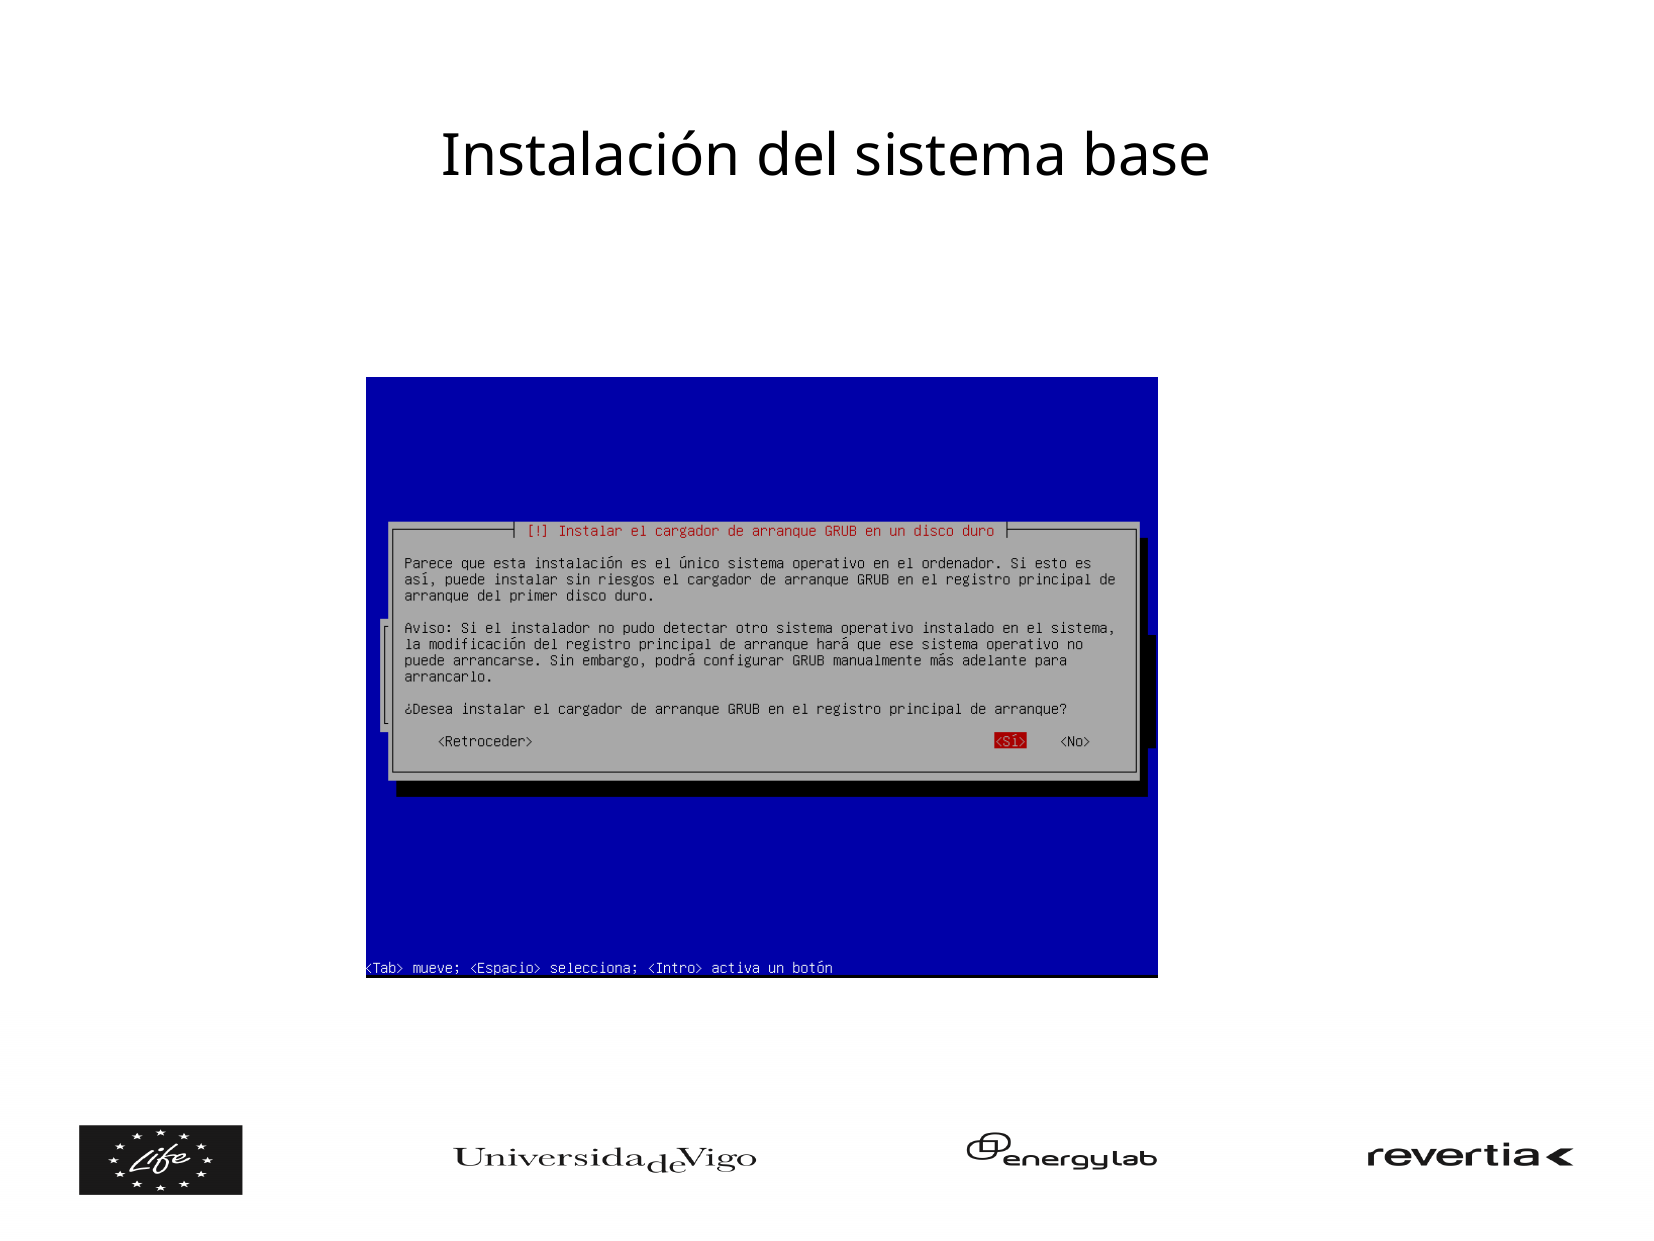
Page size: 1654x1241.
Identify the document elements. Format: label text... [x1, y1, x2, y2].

title Instalación del sistema base [82, 49, 1571, 257]
picture [0, 1009, 1654, 1241]
picture [366, 377, 1158, 978]
